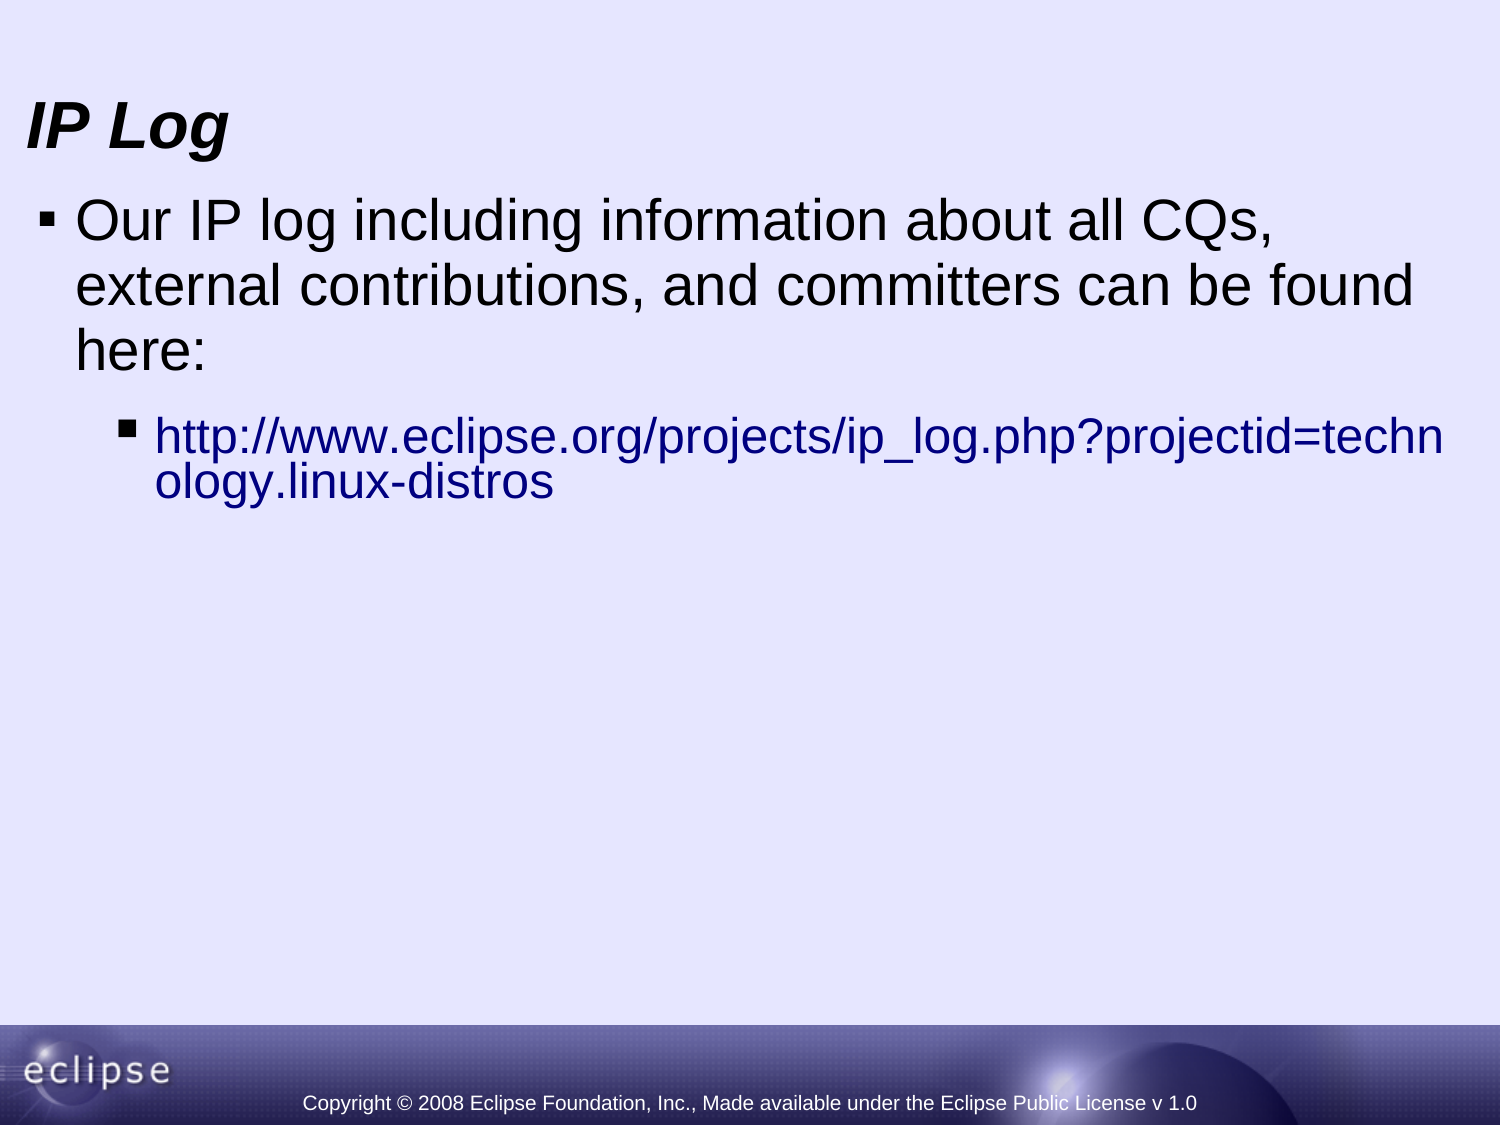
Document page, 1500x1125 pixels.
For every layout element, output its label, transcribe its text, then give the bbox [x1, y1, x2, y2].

title IP Log [26, 84, 1474, 172]
picture [0, 1025, 1500, 1125]
list Our IP log including information about all CQs, external contributions, and committers can be found here: http://www.eclipse.org/projects/ip_log.php?projectid=technology.linux-distros [37, 187, 1463, 1021]
